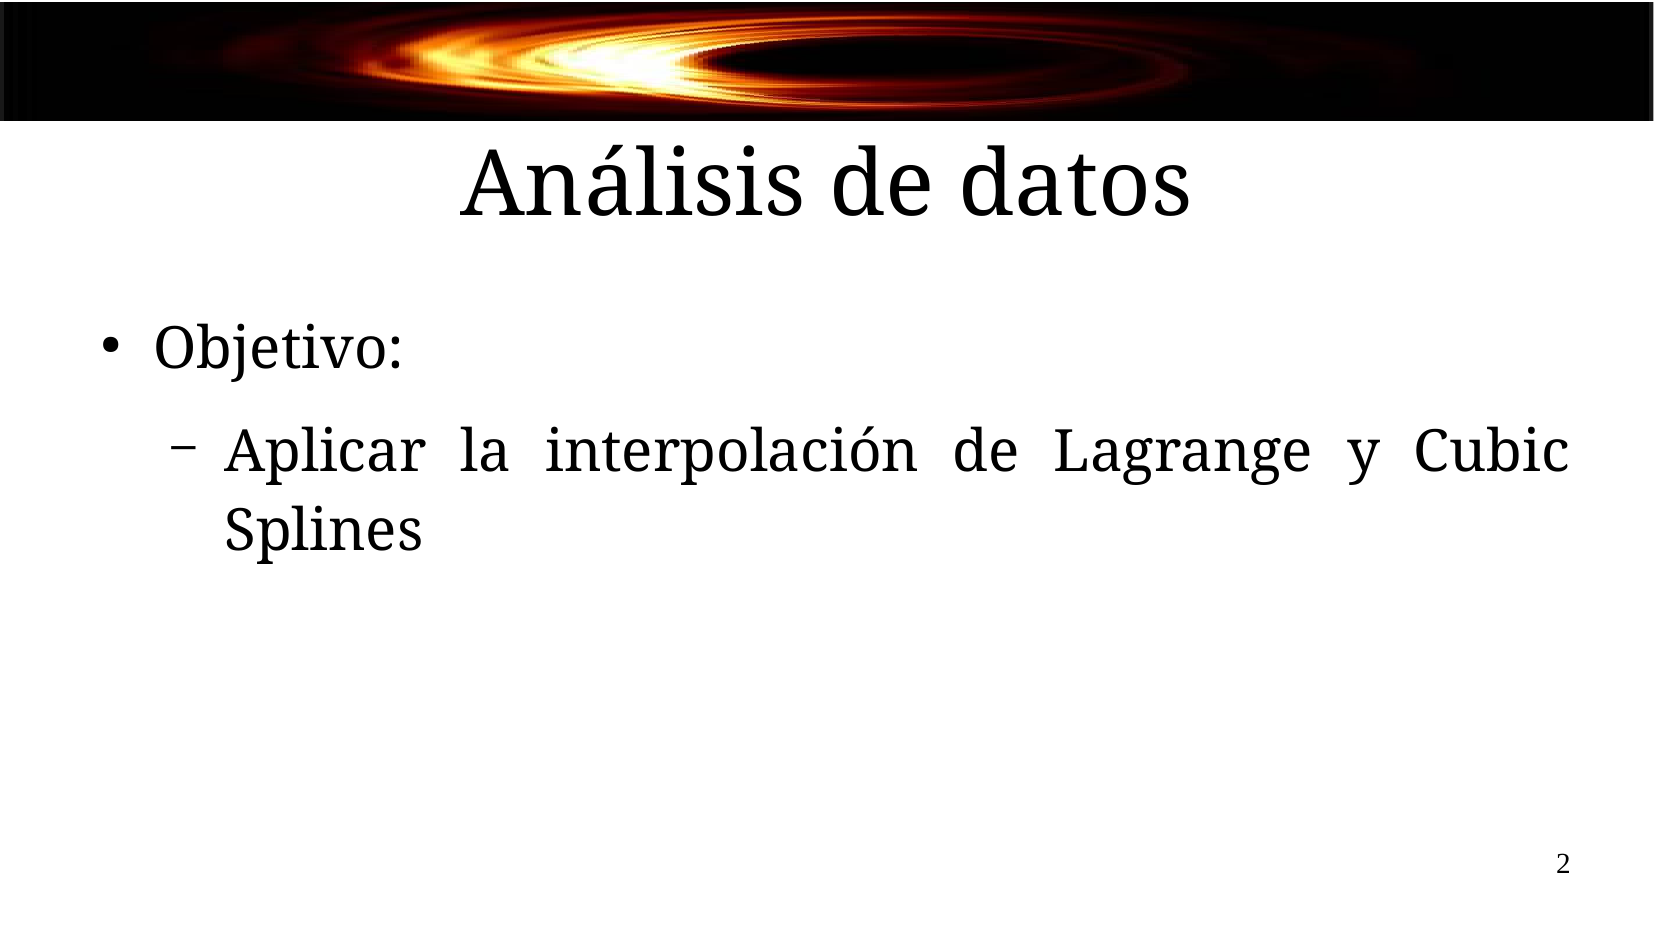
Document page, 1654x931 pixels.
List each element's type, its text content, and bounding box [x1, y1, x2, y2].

list Objetivo: Aplicar la interpolación de Lagrange y Cubic Splines [82, 306, 1571, 846]
title Análisis de datos [82, 121, 1571, 258]
picture [0, 2, 1654, 121]
